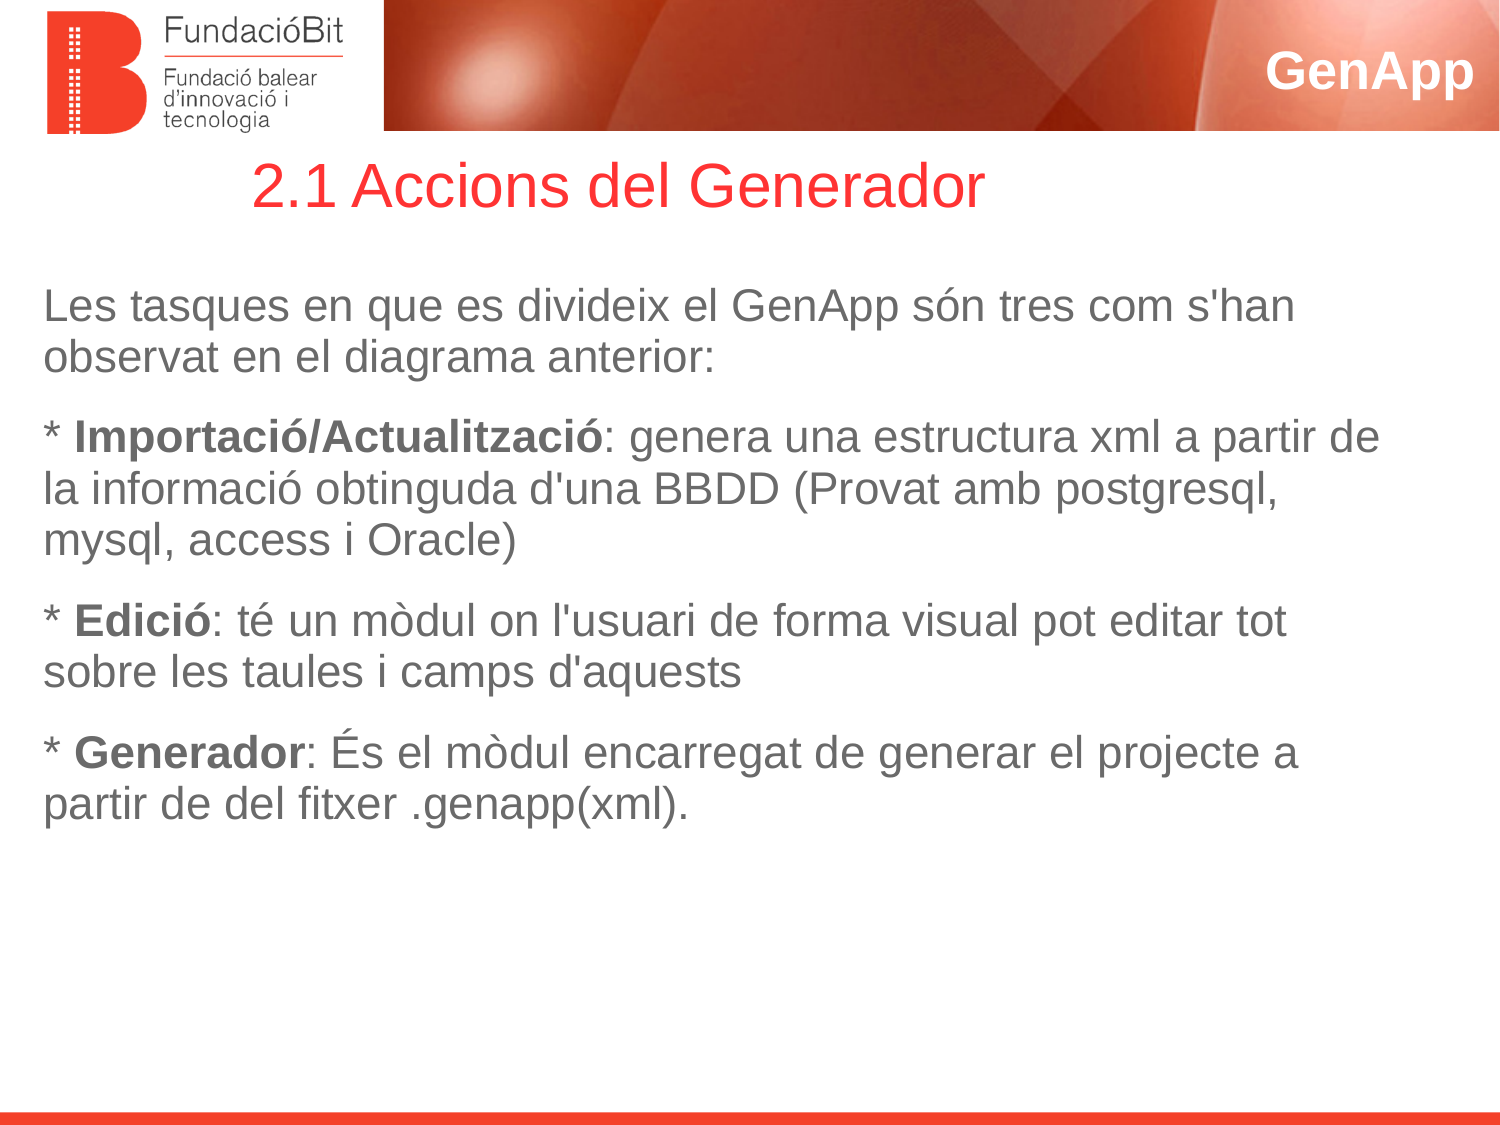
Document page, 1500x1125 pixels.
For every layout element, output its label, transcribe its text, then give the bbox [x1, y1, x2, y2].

title GenApp [324, 19, 1477, 123]
picture [47, 11, 343, 134]
picture [383, 0, 1500, 131]
text_box 2.1 Accions del Generador [78, 150, 1300, 226]
text_box Les tasques en que es divideix el GenApp són tres com s'han observat en el diagrama anterior: * Importació/Actualització: genera una estructura xml a partir de la informació obtinguda d'una BBDD (Provat amb postgresql, mysql, access i Oracle) * Edició: té un mòdul on l'usuari de forma visual pot editar tot sobre les taules i camps d'aquests * Generador: És el mòdul encarregat de generar el projecte a partir de del fitxer .genapp(xml). [43, 279, 1402, 913]
